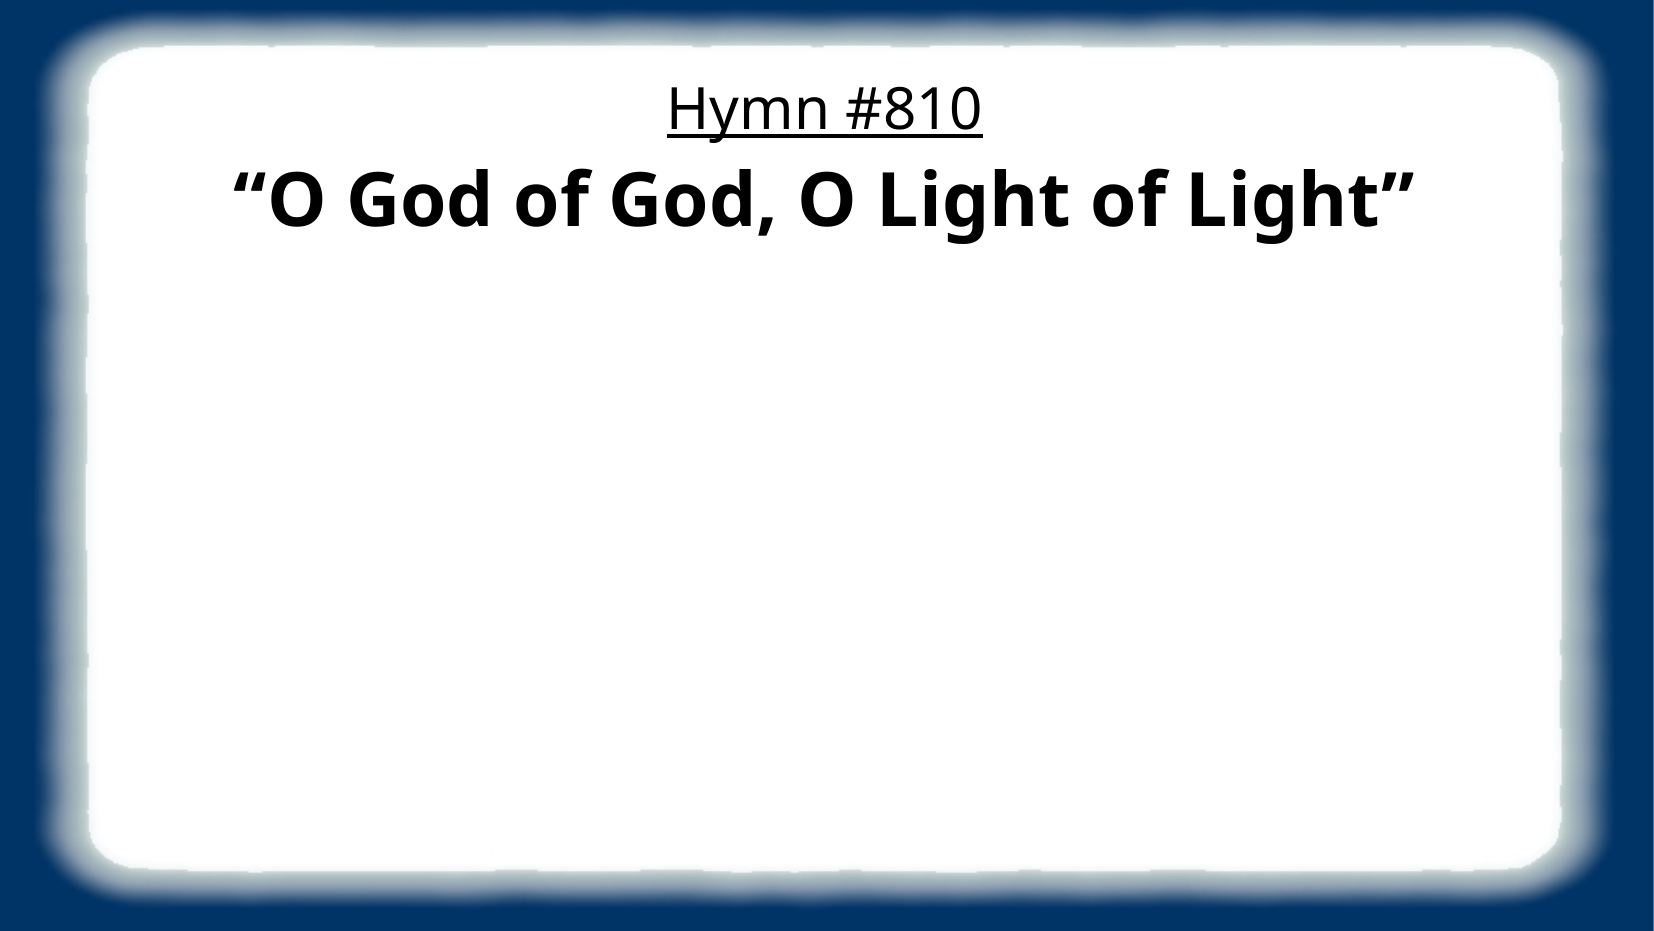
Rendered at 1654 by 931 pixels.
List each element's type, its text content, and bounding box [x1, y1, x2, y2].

text_box Hymn #810 “O God of God, O Light of Light” [135, 60, 1516, 252]
picture [0, 0, 1654, 931]
